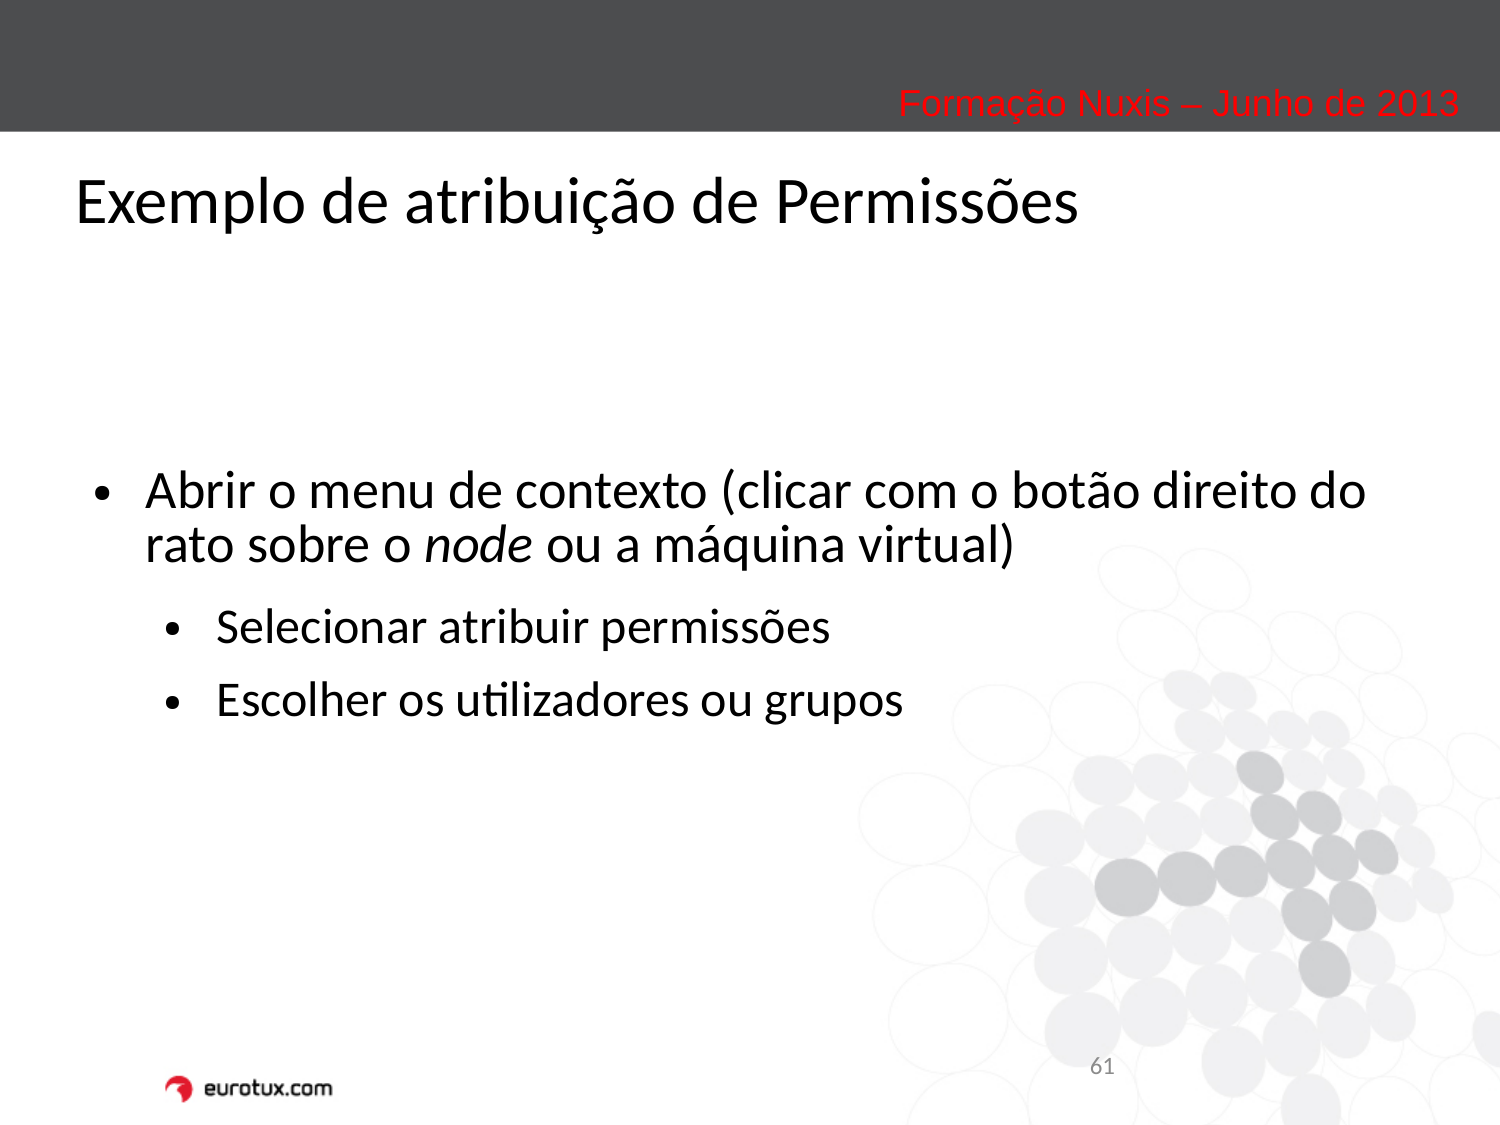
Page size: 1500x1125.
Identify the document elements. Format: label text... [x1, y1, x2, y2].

title Exemplo de atribuição de Permissões [75, 112, 1425, 299]
list Abrir o menu de contexto (clicar com o botão direito do rato sobre o node ou a máquina virtual) Selecionar atribuir permissões Escolher os utilizadores ou grupos [75, 299, 1425, 953]
picture [0, 0, 1500, 1125]
